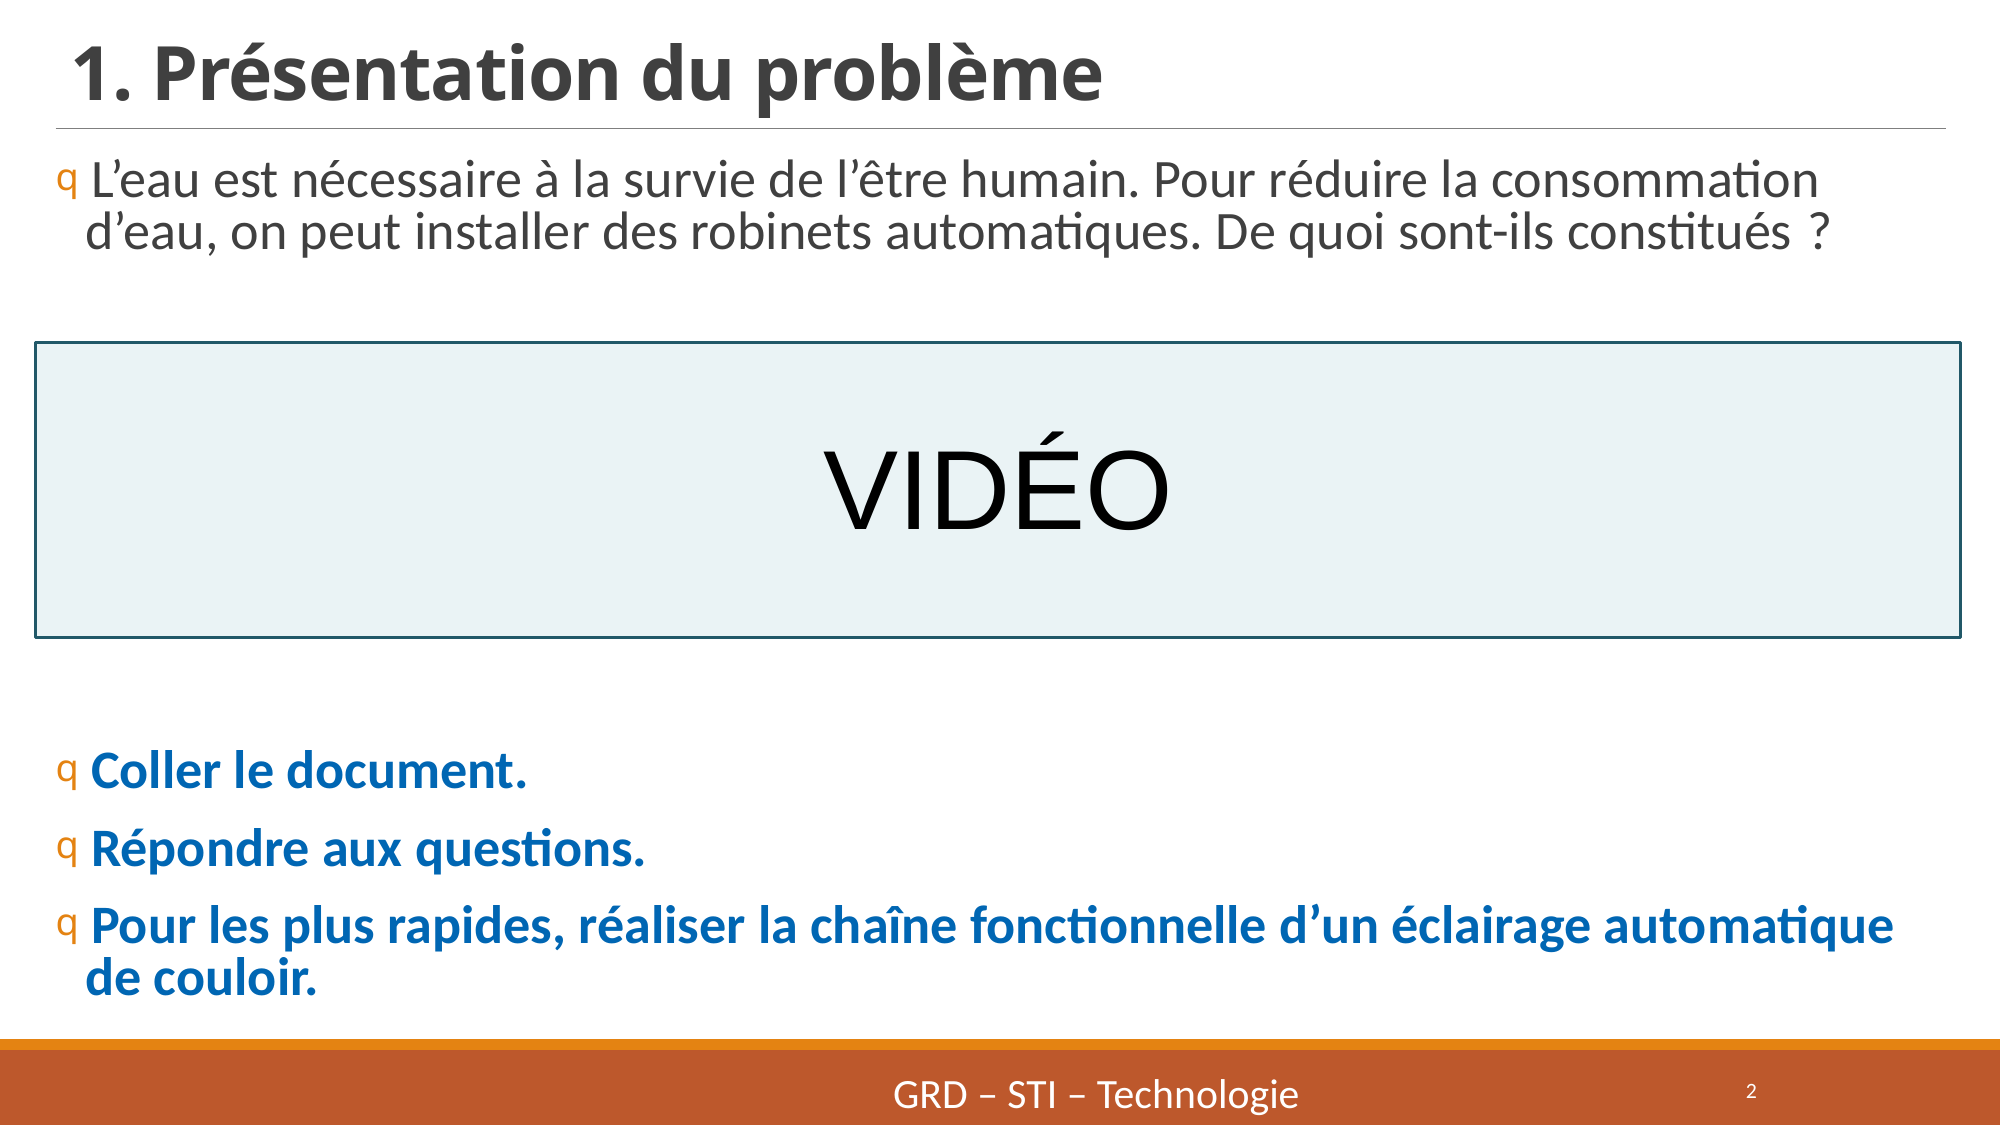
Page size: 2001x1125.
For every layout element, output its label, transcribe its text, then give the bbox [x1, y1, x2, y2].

list L’eau est nécessaire à la survie de l’être humain. Pour réduire la consommation d’eau, on peut installer des robinets automatiques. De quoi sont-ils constitués ? Coller le document. Répondre aux questions. Pour les plus rapides, réaliser la chaîne fonctionnelle d’un éclairage automatique de couloir. [55, 148, 1949, 342]
list L’eau est nécessaire à la survie de l’être humain. Pour réduire la consommation d’eau, on peut installer des robinets automatiques. De quoi sont-ils constitués ? Coller le document. Répondre aux questions. Pour les plus rapides, réaliser la chaîne fonctionnelle d’un éclairage automatique de couloir. [55, 638, 1949, 1016]
title 1. Présentation du problème [55, 0, 1949, 124]
text_box VIDÉO [35, 342, 1961, 638]
